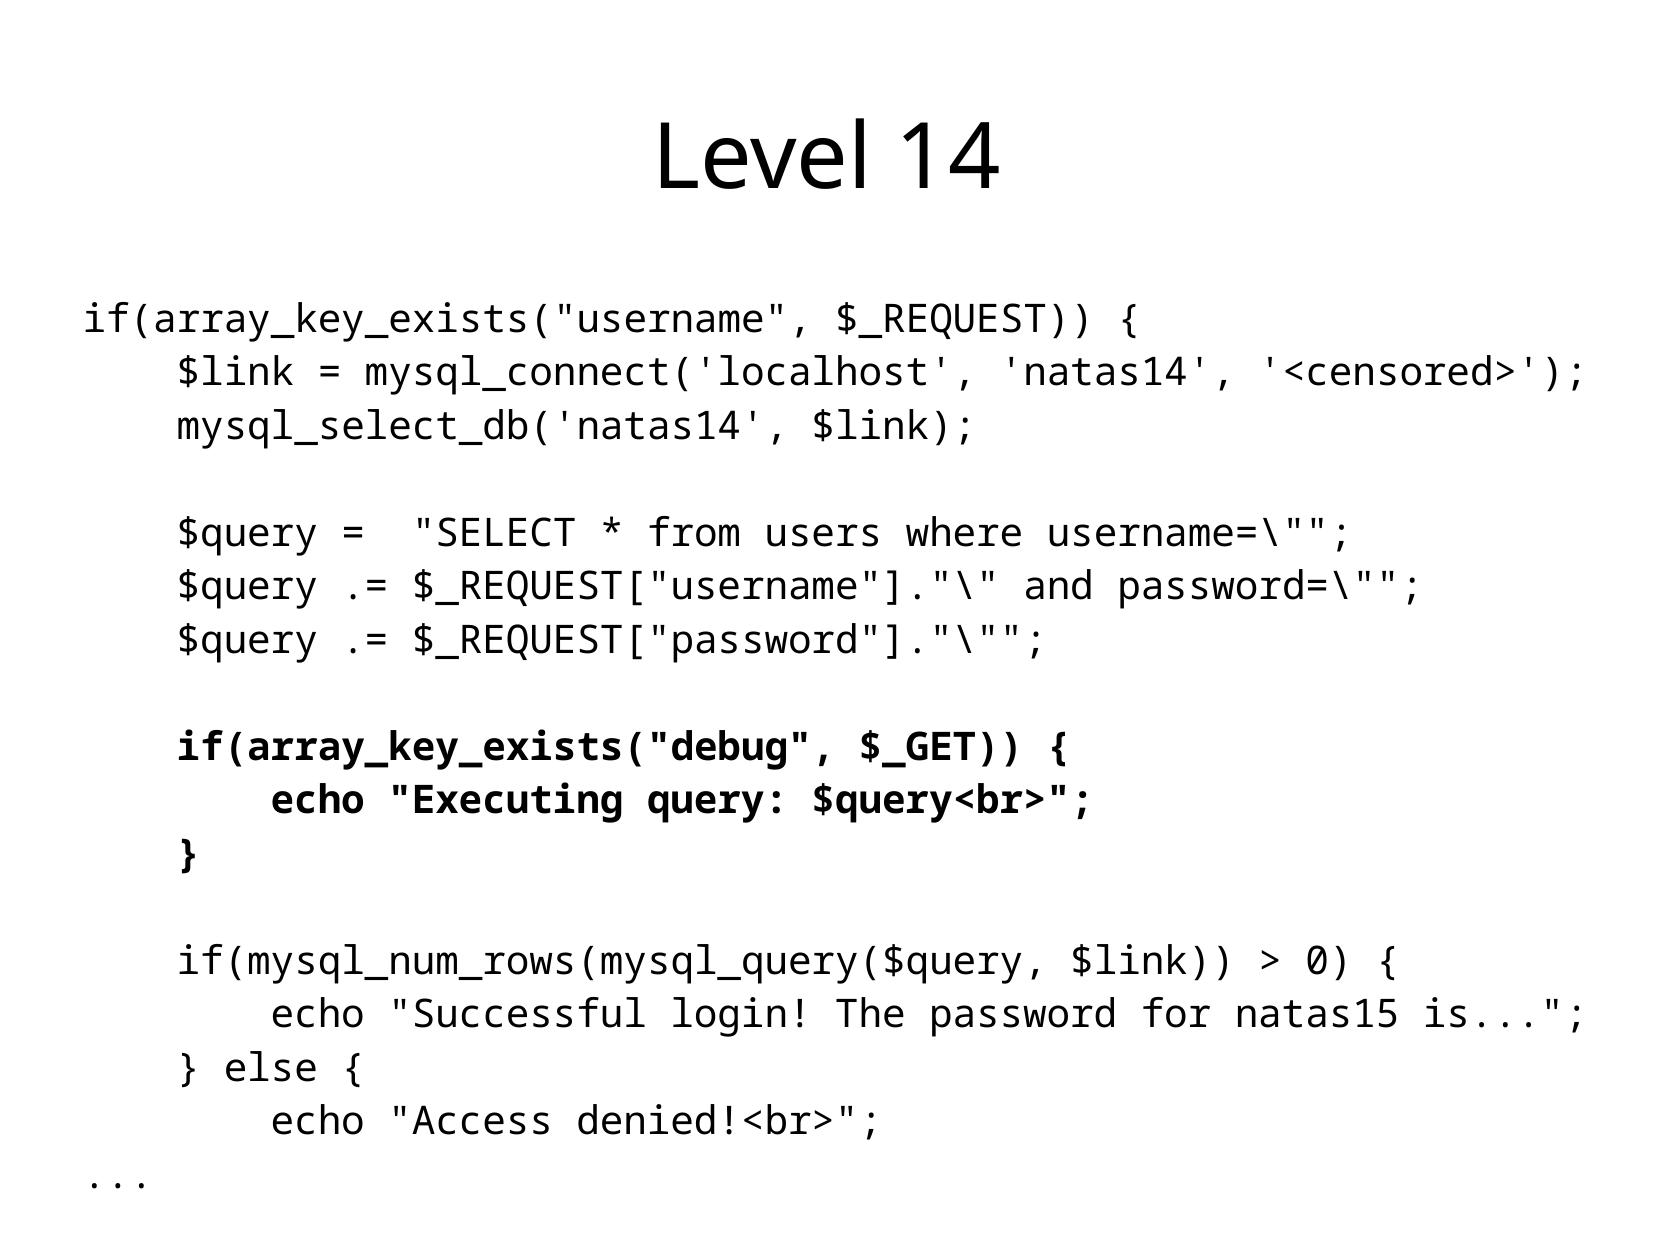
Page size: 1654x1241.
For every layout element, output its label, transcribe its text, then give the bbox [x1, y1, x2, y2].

title Level 14 [82, 49, 1571, 257]
list if(array_key_exists("username", $_REQUEST)) { $link = mysql_connect('localhost', 'natas14', '<censored>'); mysql_select_db('natas14', $link); $query = "SELECT * from users where username=\""; $query .= $_REQUEST["username"]."\" and password=\""; $query .= $_REQUEST["password"]."\""; if(array_key_exists("debug", $_GET)) { echo "Executing query: $query<br>"; } if(mysql_num_rows(mysql_query($query, $link)) > 0) { echo "Successful login! The password for natas15 is..."; } else { echo "Access denied!<br>"; ... [82, 290, 1619, 1205]
